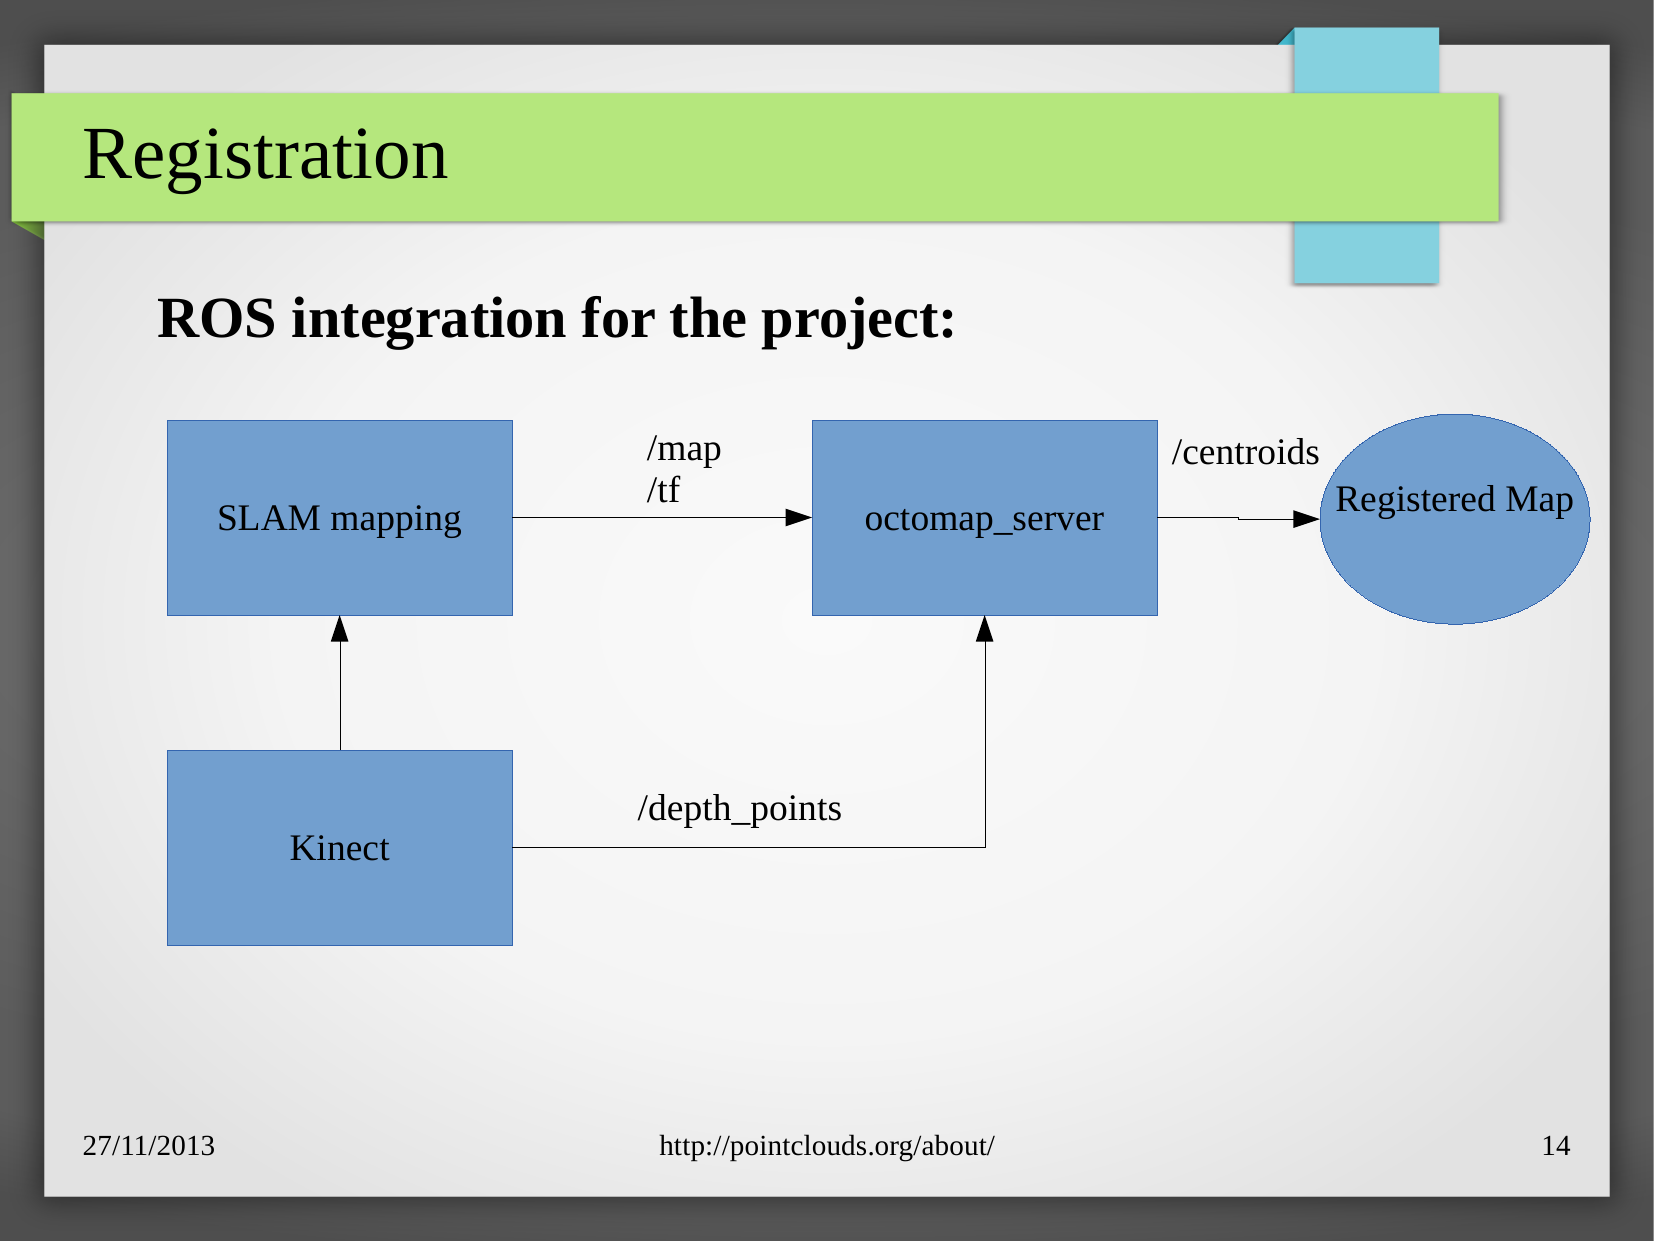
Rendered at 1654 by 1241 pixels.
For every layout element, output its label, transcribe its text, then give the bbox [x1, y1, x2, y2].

text_box SLAM mapping [167, 420, 513, 616]
text_box octomap_server [812, 420, 1158, 616]
text_box Kinect [167, 750, 513, 946]
text_box /map /tf [632, 420, 738, 578]
text_box Registered Map [1320, 414, 1591, 625]
picture [0, 0, 1654, 1241]
text_box /depth_points [622, 780, 858, 837]
title Registration [82, 94, 1264, 213]
list ROS integration for the project: [86, 285, 1576, 406]
text_box /centroids [1157, 423, 1336, 481]
